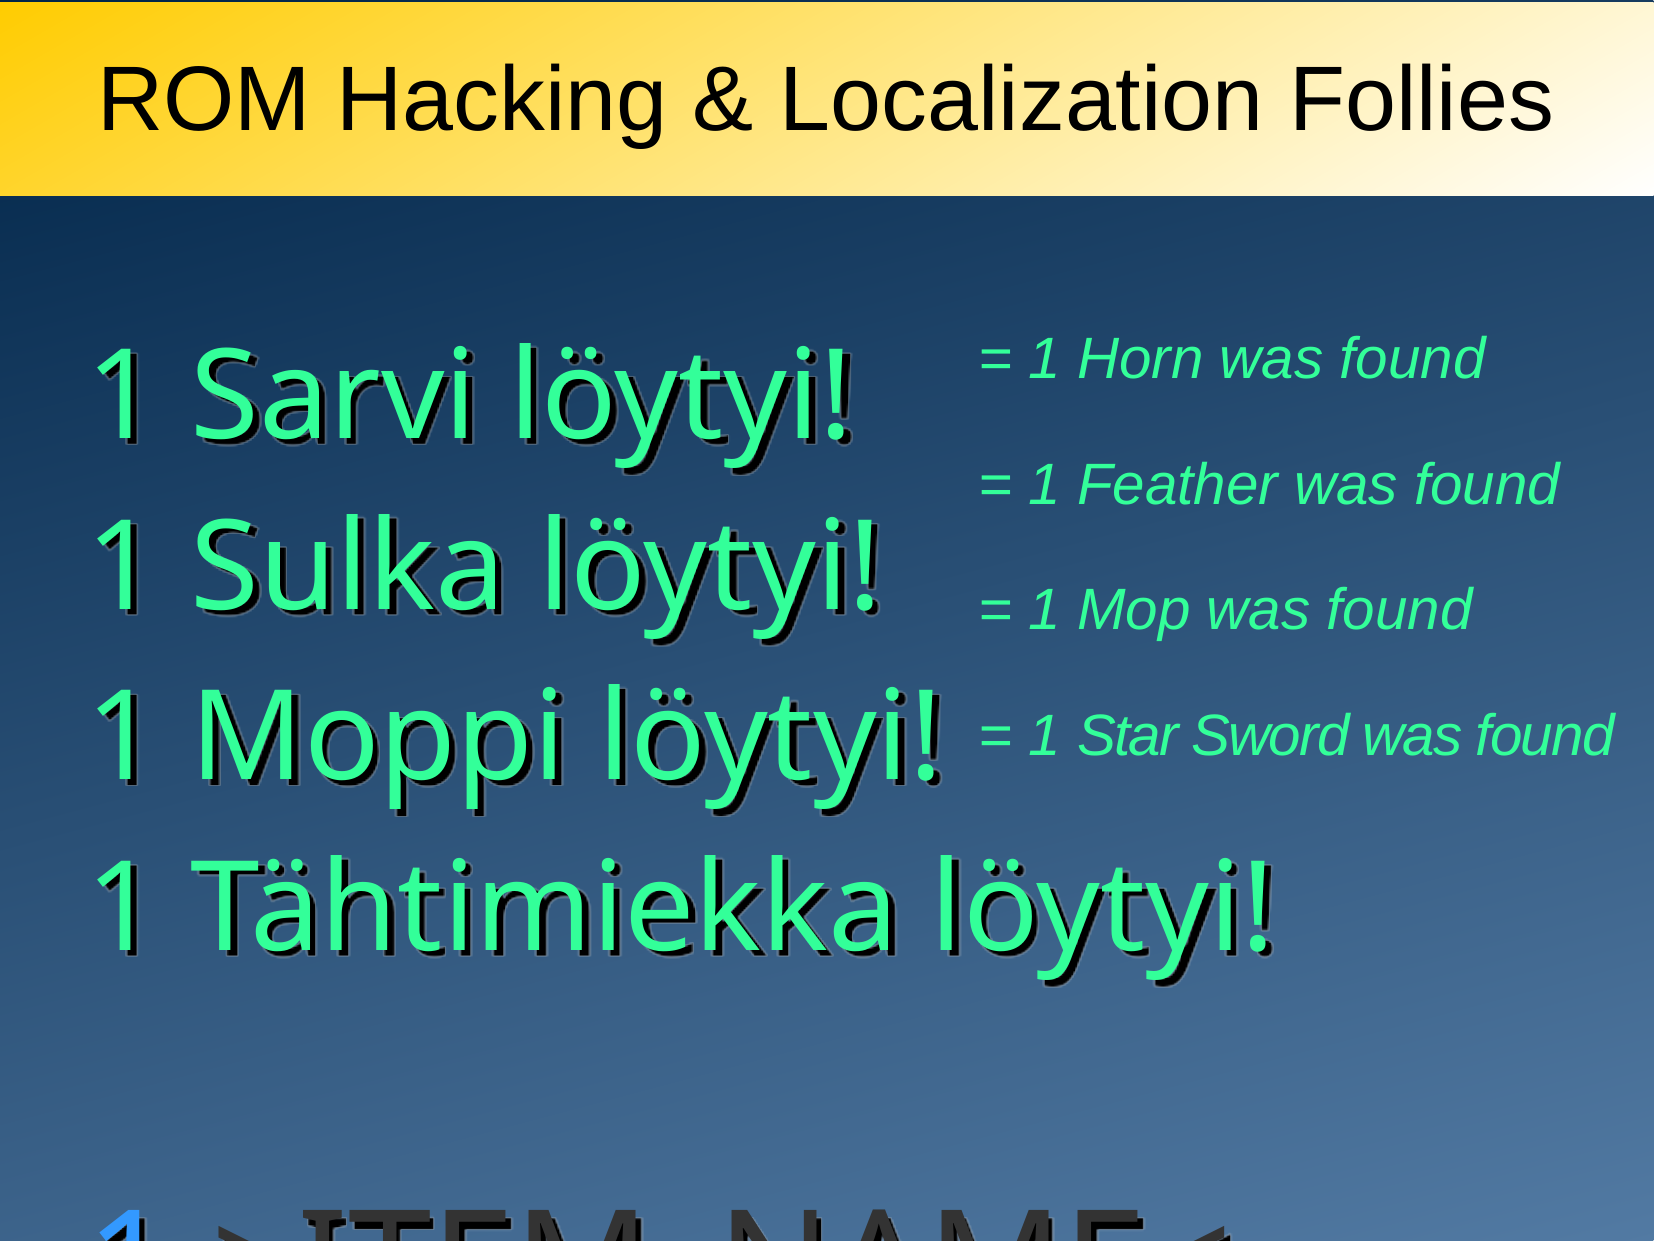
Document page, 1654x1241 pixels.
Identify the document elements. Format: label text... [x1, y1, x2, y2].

title ROM Hacking & Localization Follies [0, 2, 1654, 196]
text_box = 1 Horn was found = 1 Feather was found = 1 Mop was found = 1 Star Sword was found [963, 318, 1654, 775]
subtitle 1 Sarvi löytyi! 1 Sulka löytyi! 1 Moppi löytyi! 1 Tähtimiekka löytyi! 1 >ITEM_NAME< löytyi! [86, 304, 1576, 1127]
